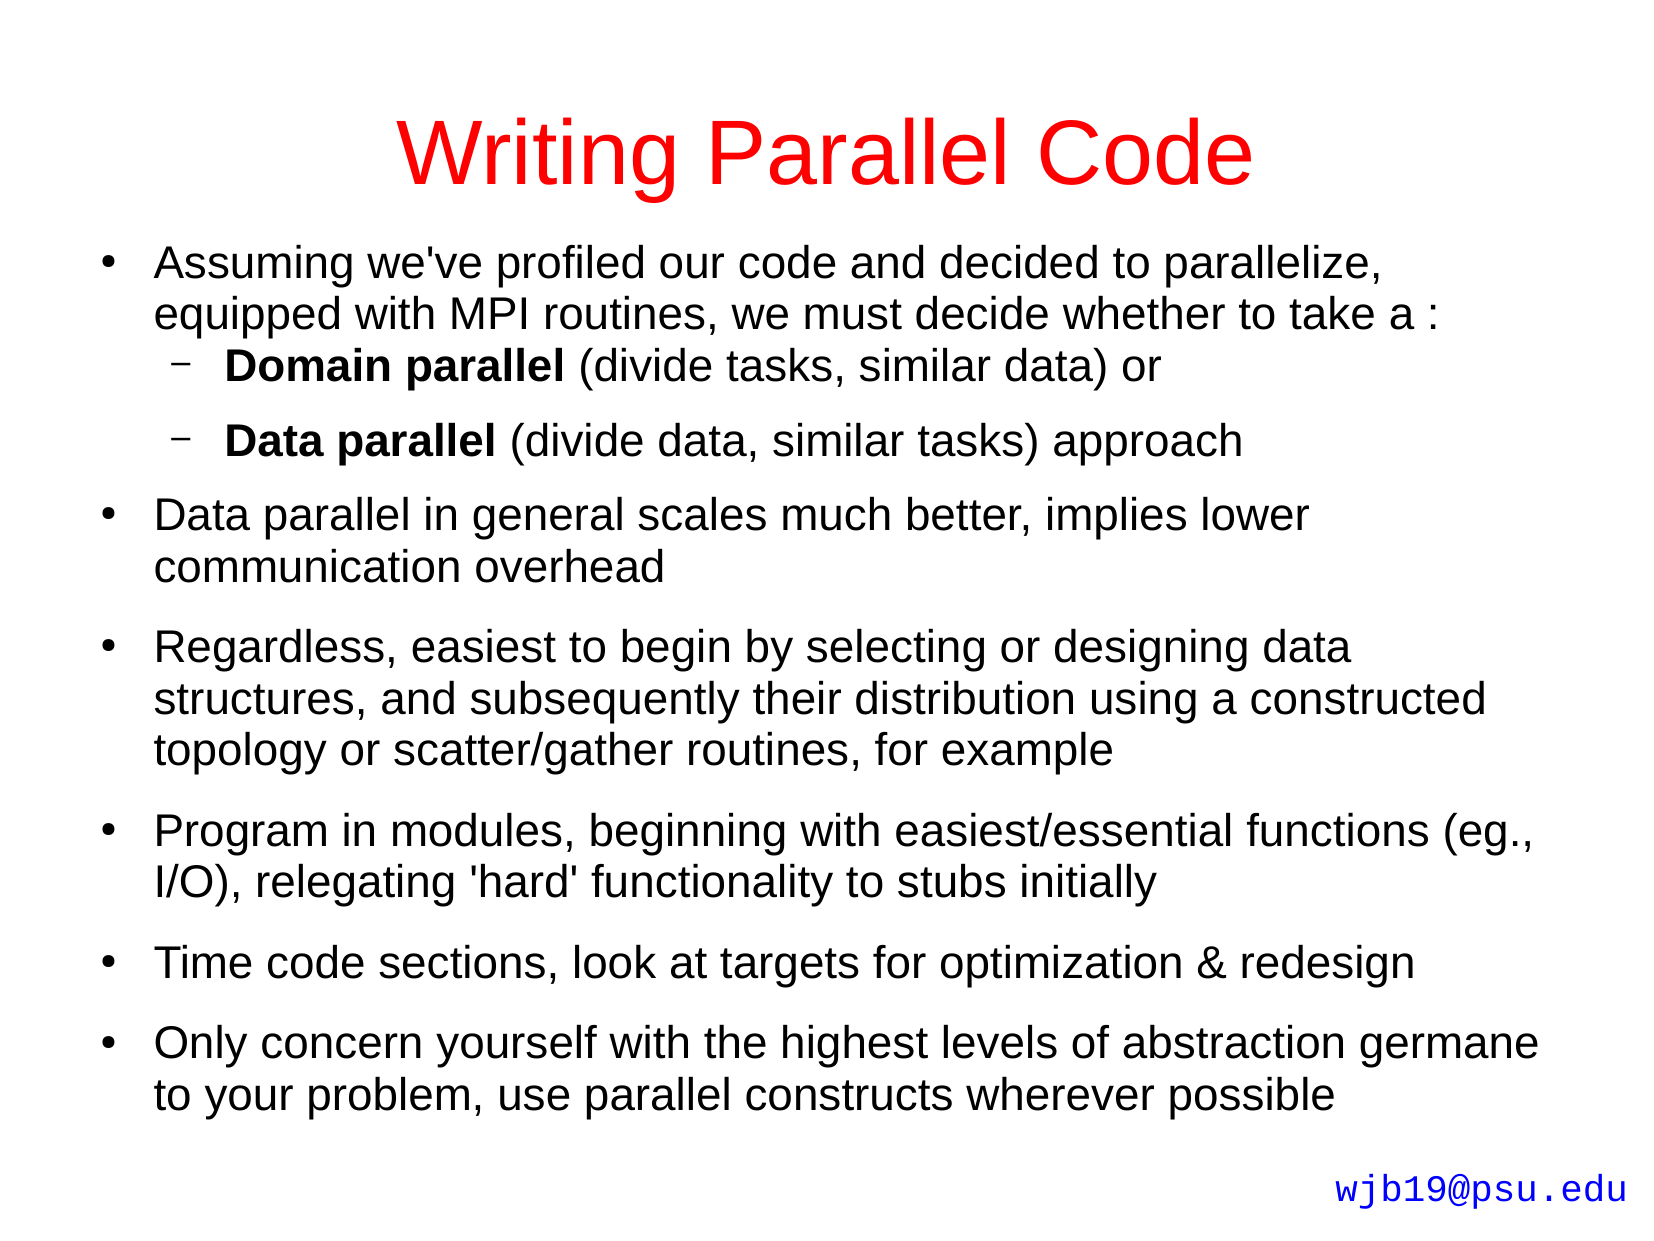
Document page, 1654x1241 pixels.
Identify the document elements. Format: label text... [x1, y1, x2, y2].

title Writing Parallel Code [82, 49, 1571, 237]
list Assuming we've profiled our code and decided to parallelize, equipped with MPI routines, we must decide whether to take a : Domain parallel (divide tasks, similar data) or Data parallel (divide data, similar tasks) approach Data parallel in general scales much better, implies lower communication overhead Regardless, easiest to begin by selecting or designing data structures, and subsequently their distribution using a constructed topology or scatter/gather routines, for example Program in modules, beginning with easiest/essential functions (eg., I/O), relegating 'hard' functionality to stubs initially Time code sections, look at targets for optimization & redesign Only concern yourself with the highest levels of abstraction germane to your problem, use parallel constructs wherever possible [82, 237, 1571, 1197]
text_box wjb19@psu.edu [1320, 1162, 1643, 1220]
